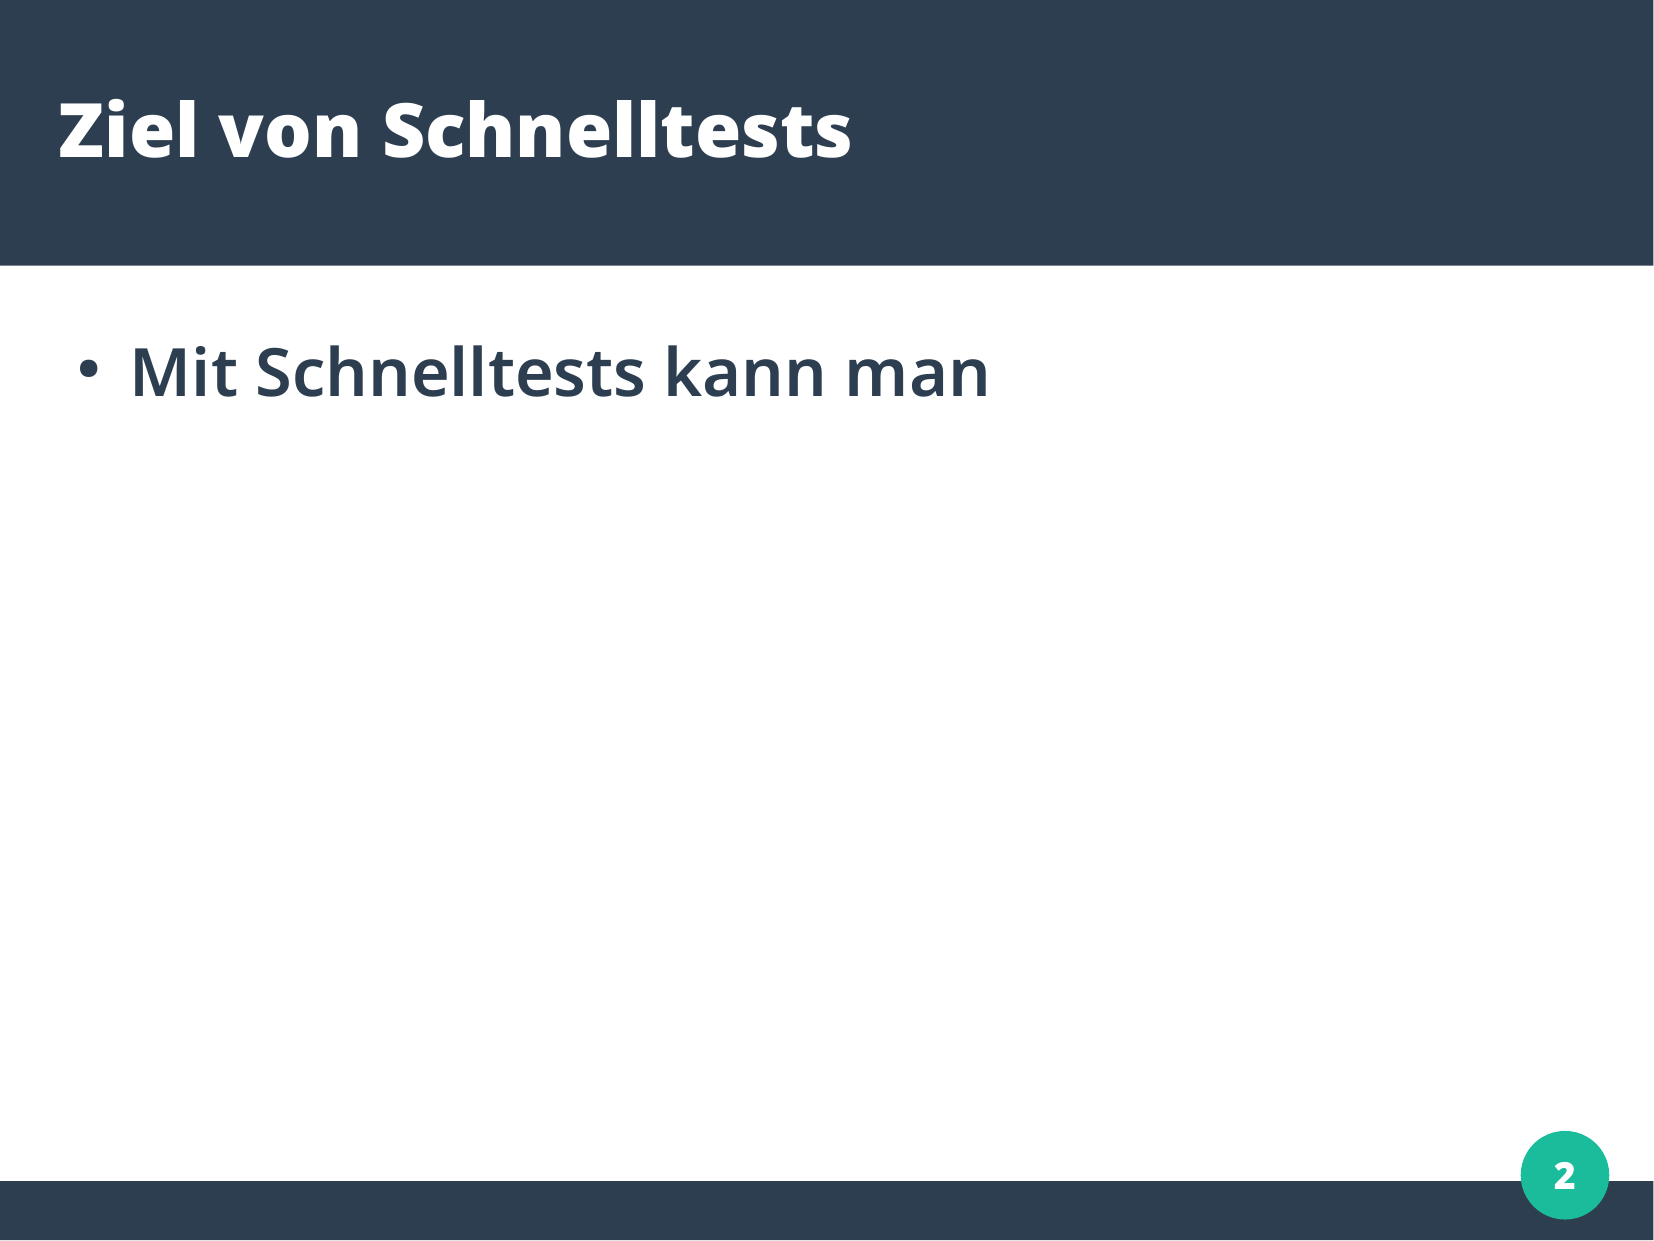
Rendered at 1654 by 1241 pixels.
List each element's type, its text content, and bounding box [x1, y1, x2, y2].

list Mit Schnelltests kann man [59, 324, 1595, 1152]
title Ziel von Schnelltests [59, 49, 1595, 207]
